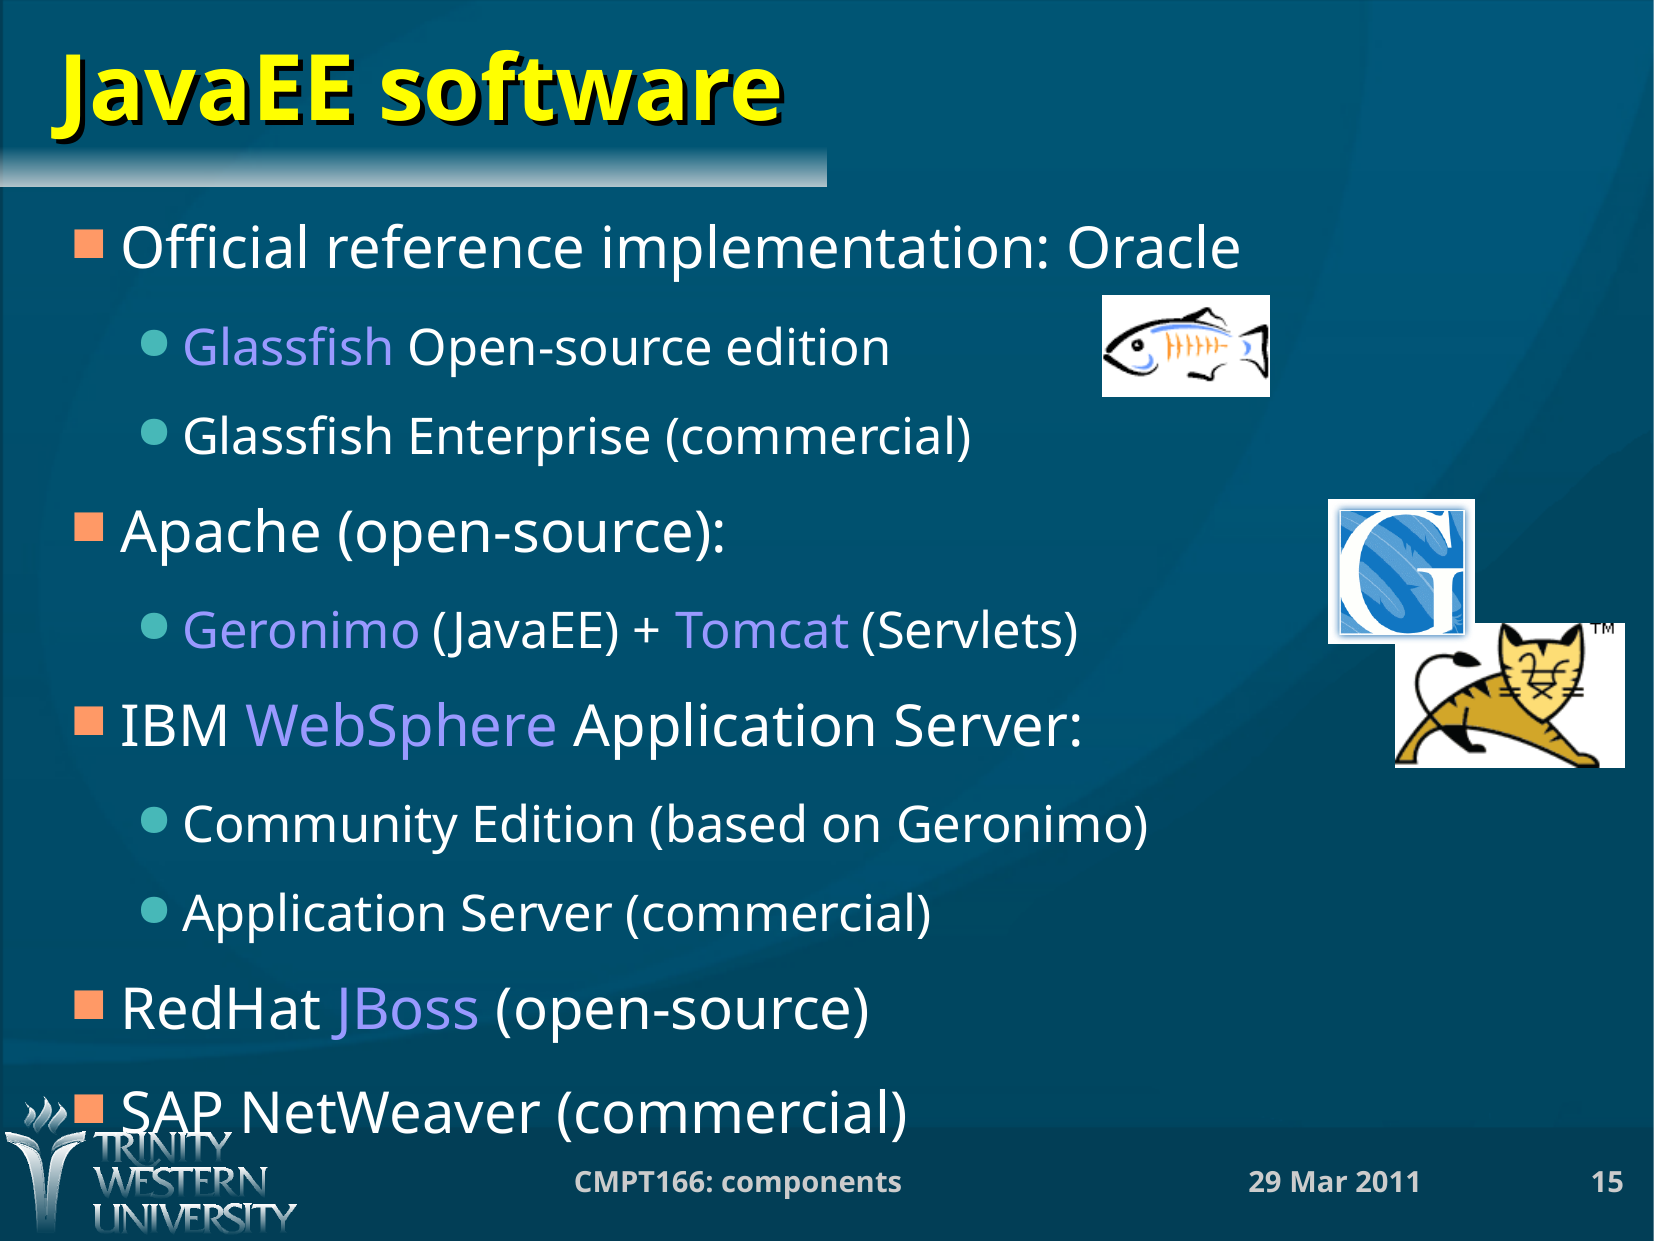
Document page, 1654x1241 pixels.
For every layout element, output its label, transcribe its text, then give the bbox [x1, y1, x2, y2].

picture [38, 1227, 54, 1232]
picture [1103, 296, 1269, 396]
text_box Client Browser [0, 154, 827, 158]
title JavaEE software [59, 19, 1595, 148]
picture [1329, 500, 1624, 767]
list Official reference implementation: Oracle Glassfish Open-source edition Glassfish Enterprise (commercial) Apache (open-source): Geronimo (JavaEE) + Tomcat (Servlets) IBM WebSphere Application Server: Community Edition (based on Geronimo) Application Server (commercial) RedHat JBoss (open-source) SAP NetWeaver (commercial) [59, 206, 1625, 1152]
